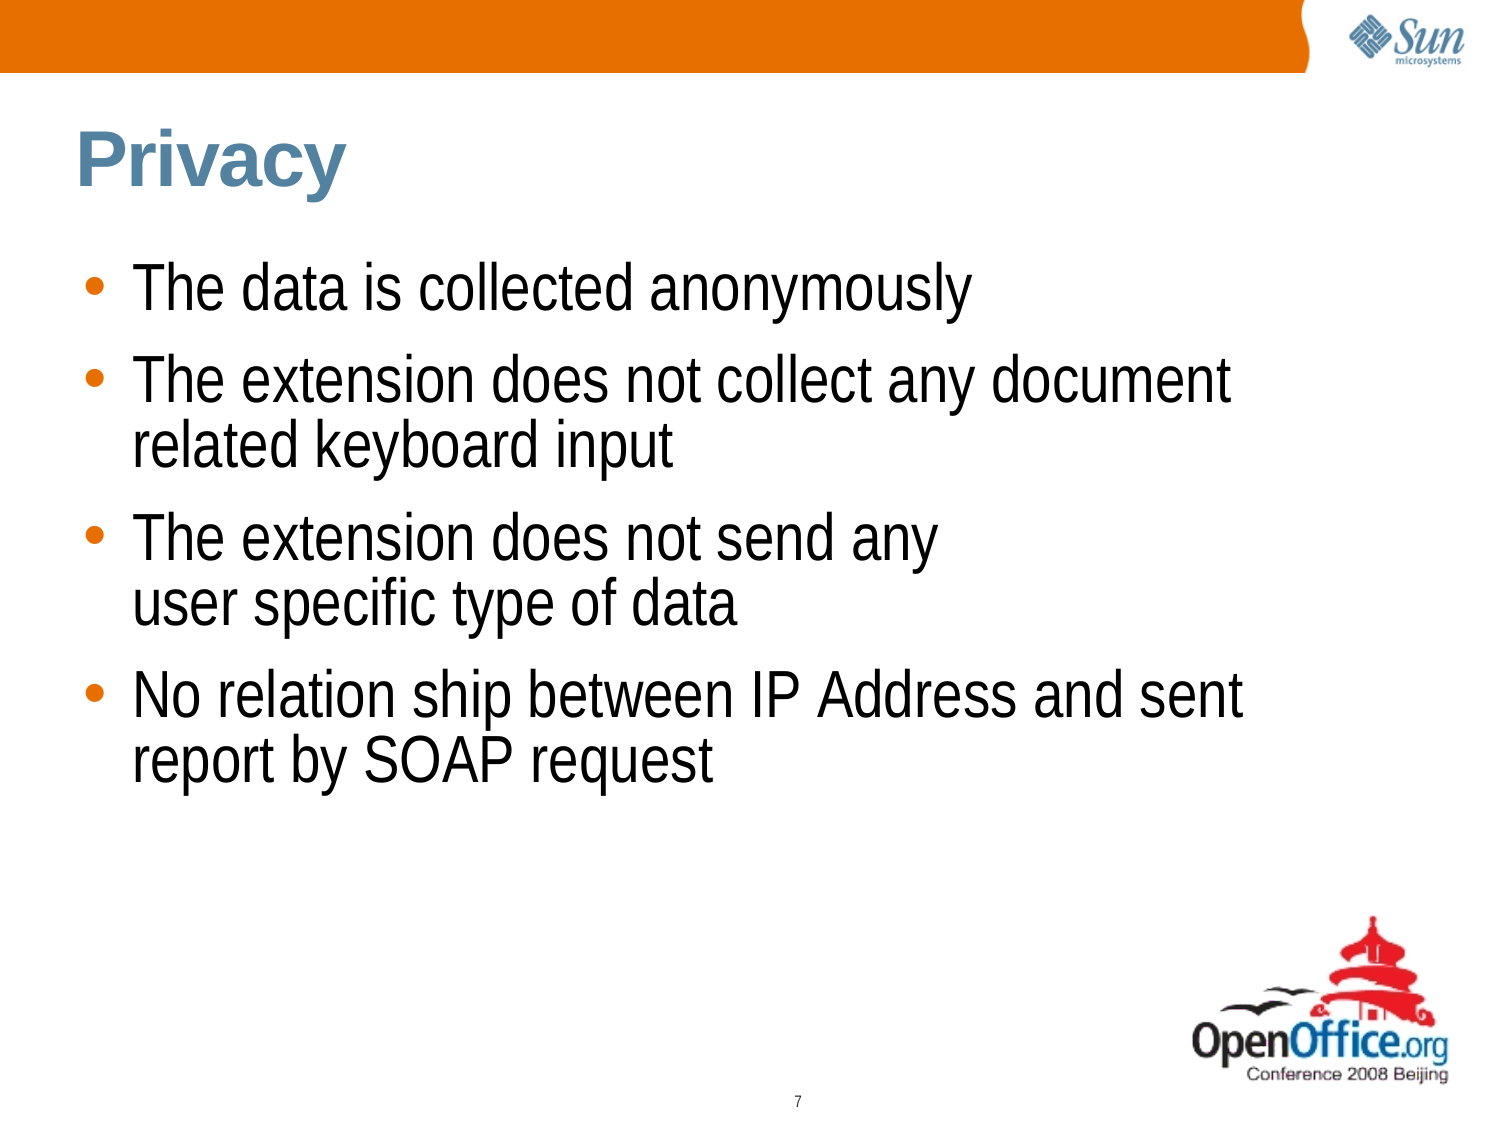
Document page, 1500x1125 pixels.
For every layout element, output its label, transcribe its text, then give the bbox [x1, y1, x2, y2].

list The data is collected anonymously The extension does not collect any document related keyboard input The extension does not send any user specific type of data No relation ship between IP Address and sent report by SOAP request [64, 258, 1401, 1062]
title Privacy [75, 123, 1437, 227]
picture [0, 0, 1500, 73]
picture [1179, 906, 1463, 1105]
